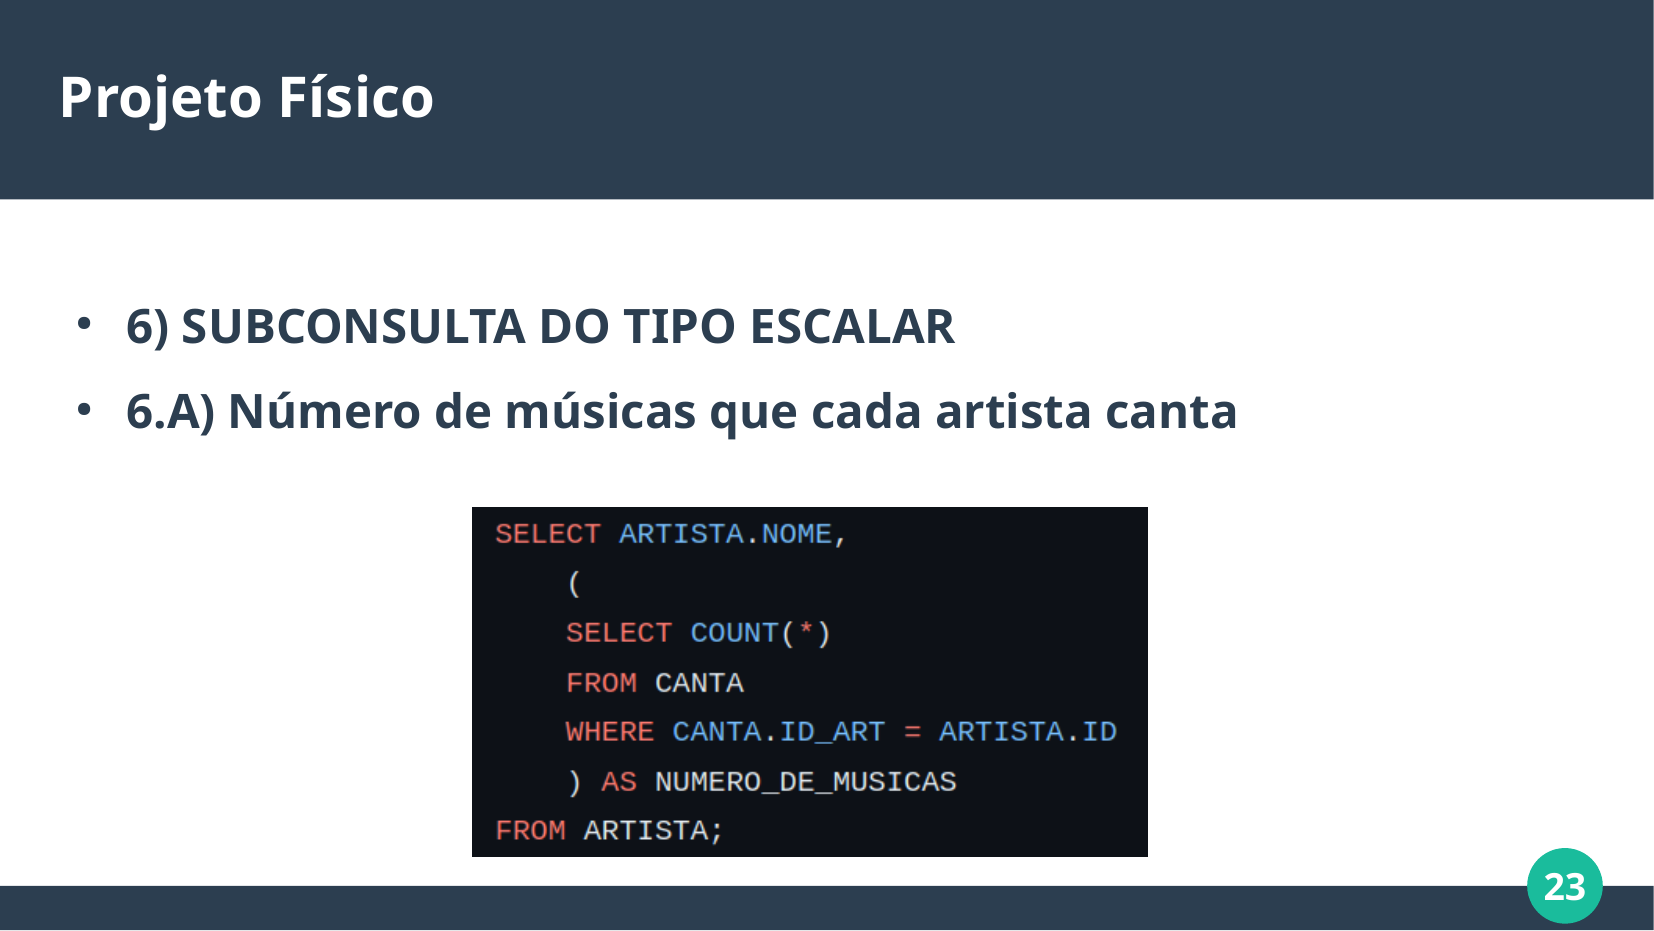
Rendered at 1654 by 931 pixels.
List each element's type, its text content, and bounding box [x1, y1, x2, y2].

list 6) SUBCONSULTA DO TIPO ESCALAR 6.A) Número de músicas que cada artista canta [59, 206, 1595, 443]
picture [472, 507, 1148, 857]
title Projeto Físico [59, 37, 1595, 156]
